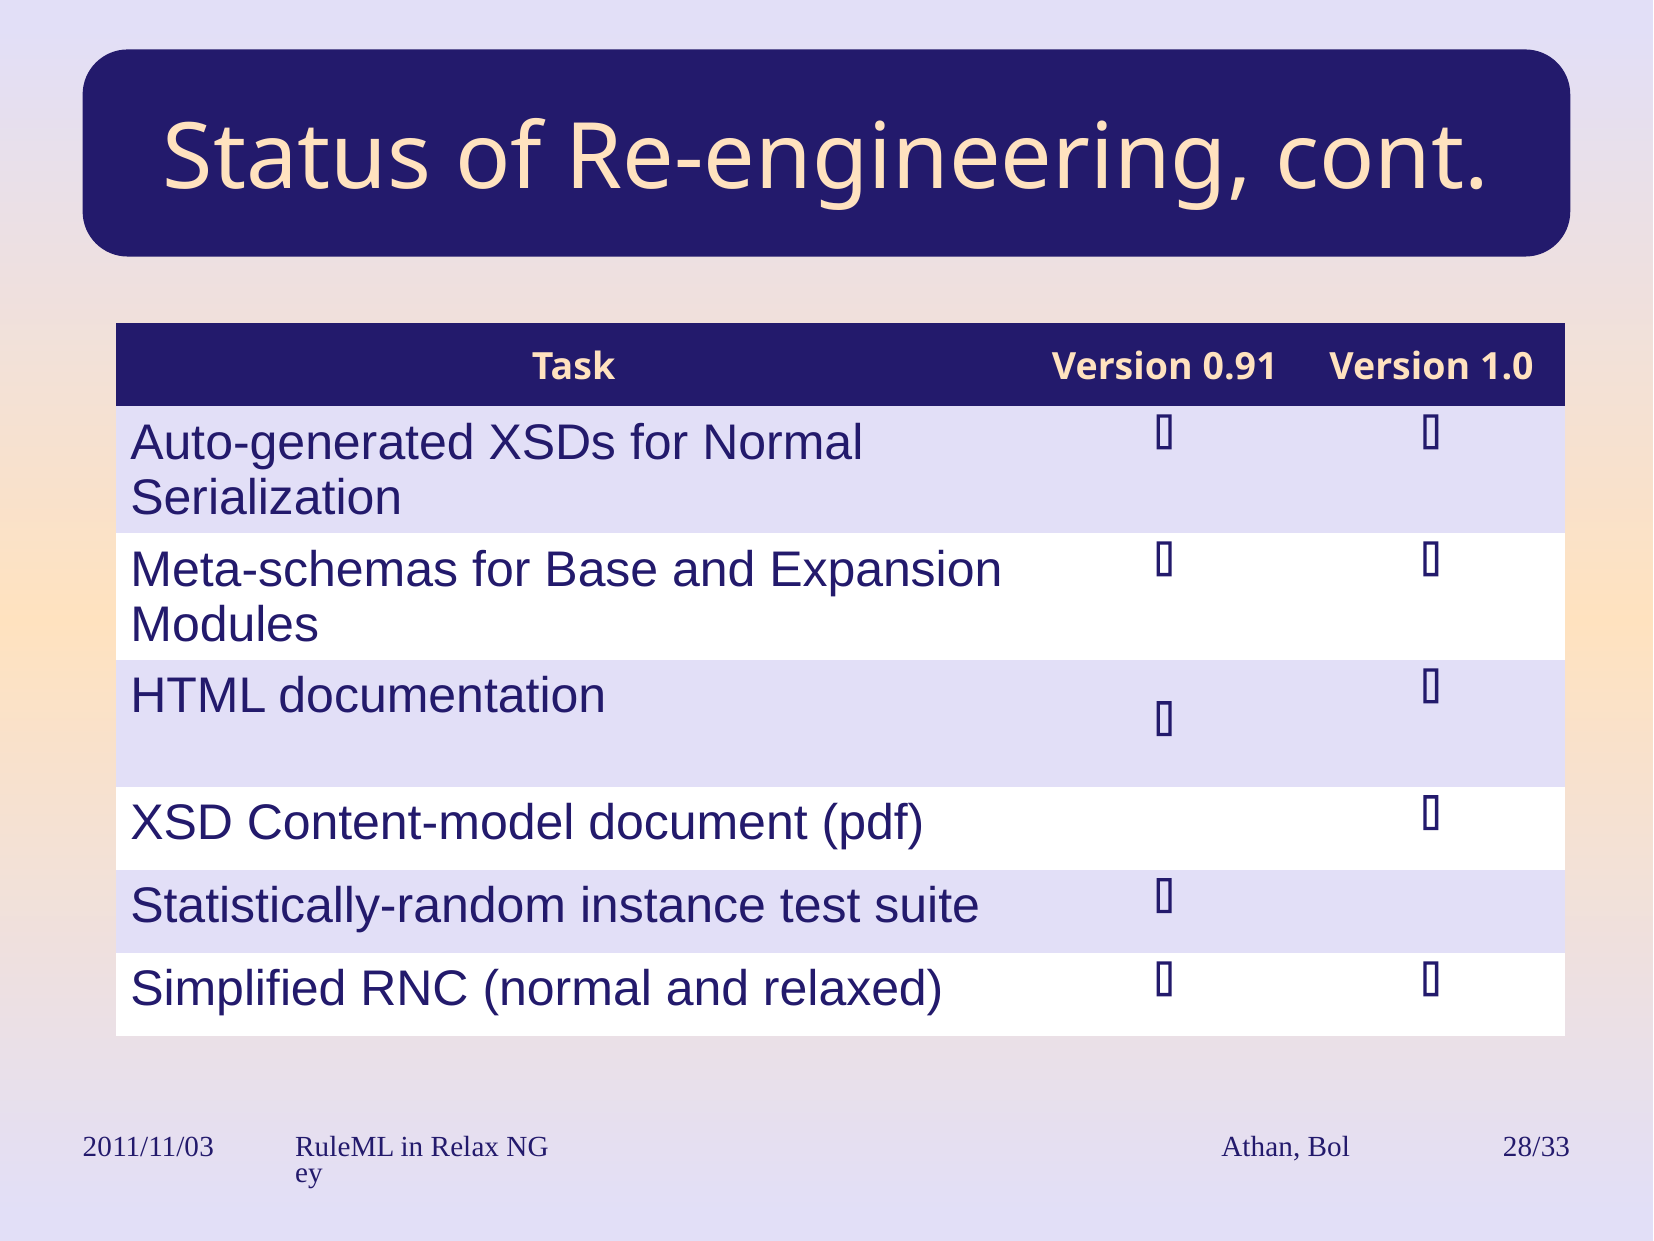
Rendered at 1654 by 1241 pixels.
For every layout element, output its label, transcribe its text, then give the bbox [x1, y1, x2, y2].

table_cell HTML documentation [116, 660, 1032, 787]
table_cell  [1298, 953, 1565, 1036]
table_cell  [1298, 787, 1565, 870]
table_header Version 1.0 [1298, 323, 1565, 406]
table_cell  [1298, 533, 1565, 660]
table_cell  [1298, 406, 1565, 533]
table_header Version 0.91 [1032, 323, 1298, 406]
table_cell  [1032, 870, 1298, 953]
table_cell  [1298, 660, 1565, 787]
table_cell Meta-schemas for Base and Expansion Modules [116, 533, 1032, 660]
table_cell  [1032, 406, 1298, 533]
table_header Task [116, 323, 1032, 406]
table_cell [1032, 787, 1298, 870]
table_cell Simplified RNC (normal and relaxed) [116, 953, 1032, 1036]
table_cell  [1032, 533, 1298, 660]
table_cell XSD Content-model document (pdf) [116, 787, 1032, 870]
table_cell  [1032, 660, 1298, 787]
table_cell Auto-generated XSDs for Normal Serialization [116, 406, 1032, 533]
table_cell [1298, 870, 1565, 953]
table_cell  [1032, 953, 1298, 1036]
title Status of Re-engineering, cont. [82, 49, 1571, 257]
table_cell Statistically-random instance test suite [116, 870, 1032, 953]
